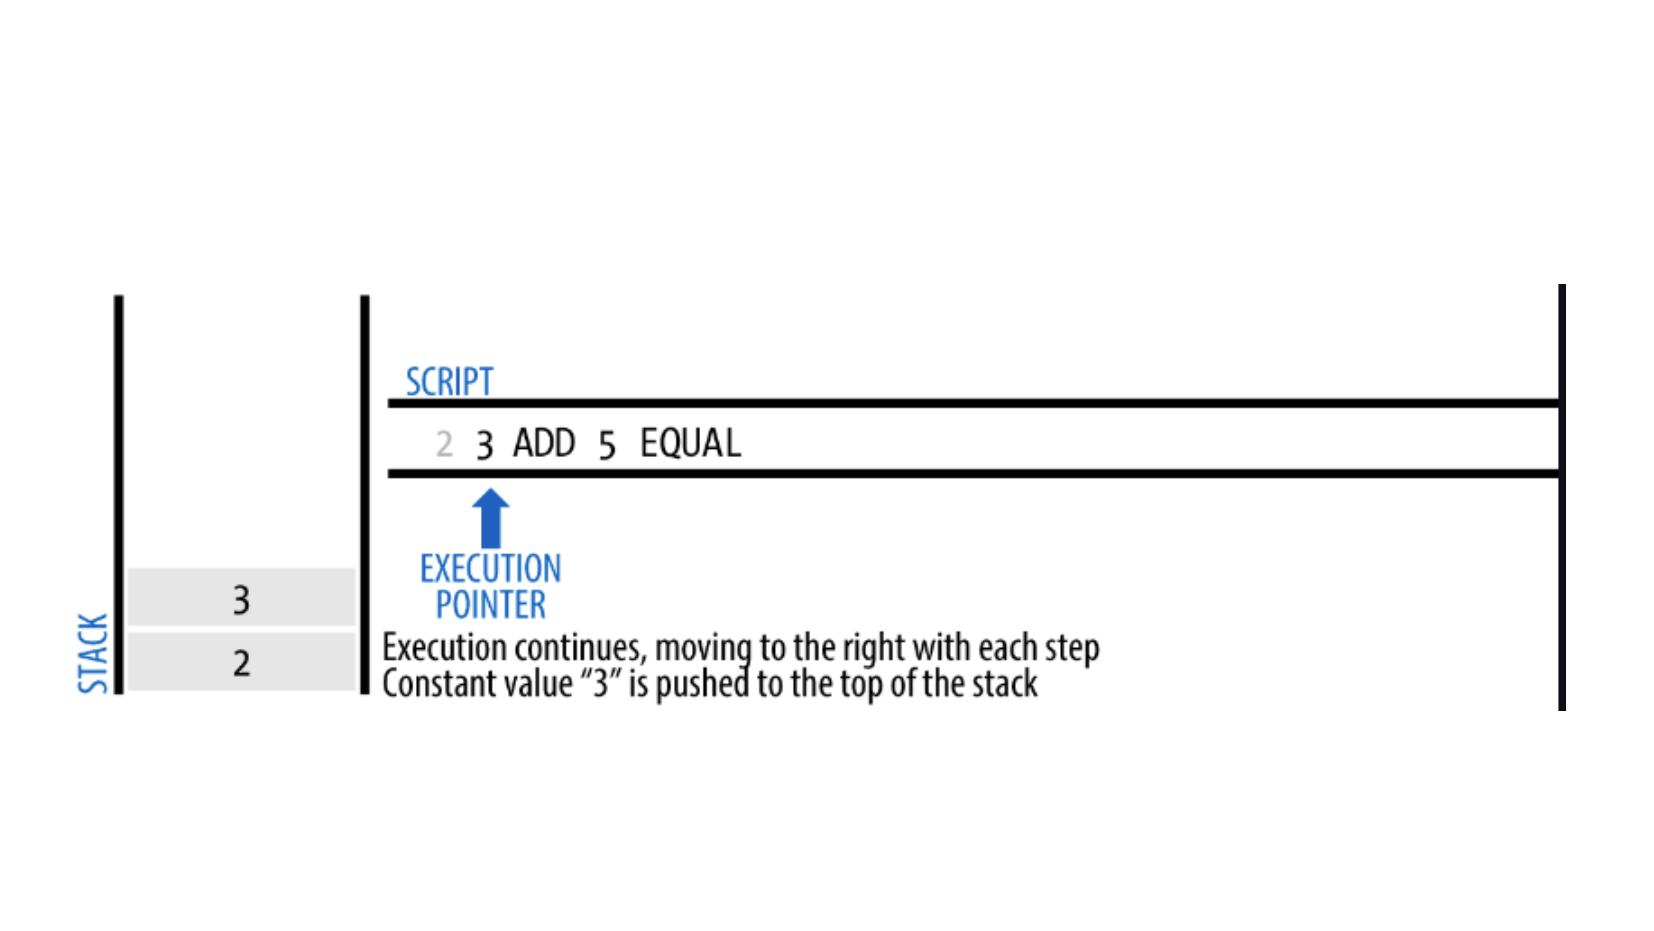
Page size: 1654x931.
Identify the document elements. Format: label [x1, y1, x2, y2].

picture [65, 284, 1566, 711]
